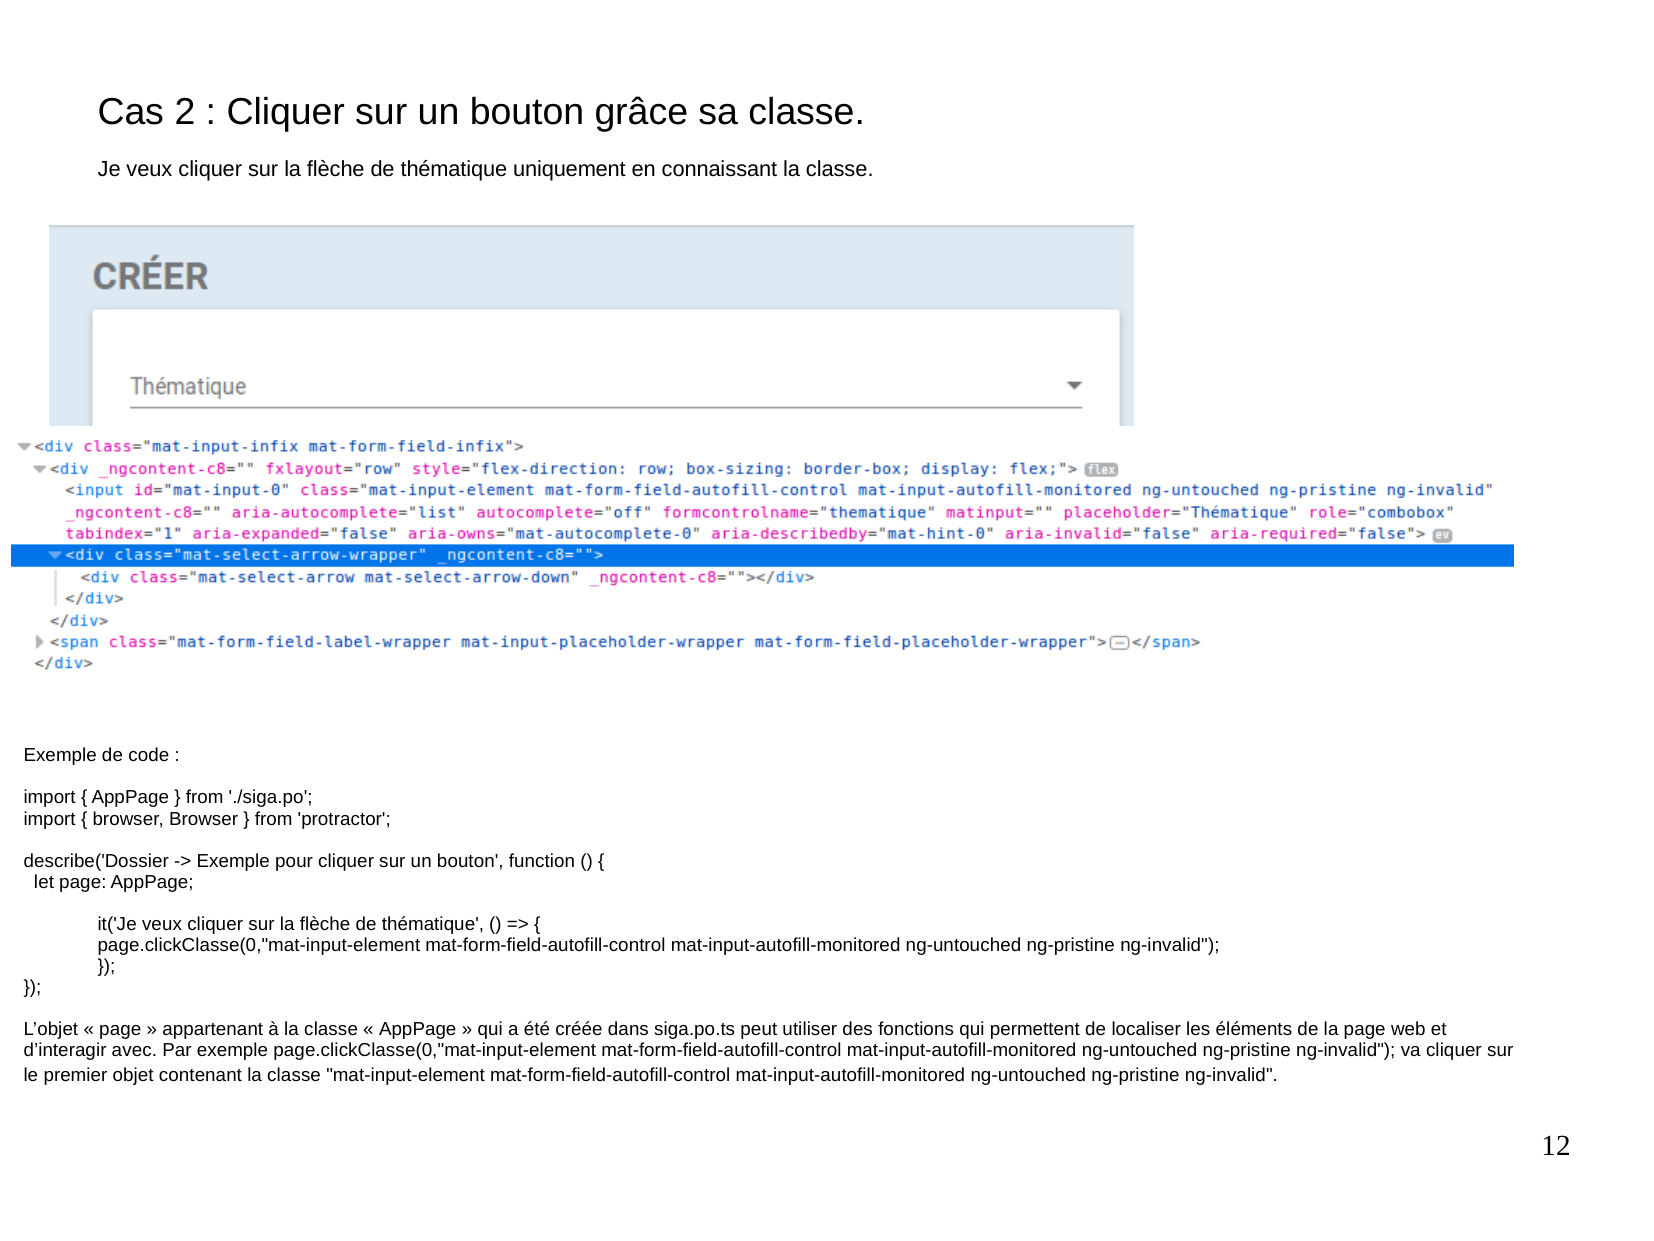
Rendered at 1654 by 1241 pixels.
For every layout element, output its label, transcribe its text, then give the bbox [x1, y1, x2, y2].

title Exemple de code : import { AppPage } from './siga.po'; import { browser, Browser } from 'protractor'; describe('Dossier -> Exemple pour cliquer sur un bouton', function () { let page: AppPage; it('Je veux cliquer sur la flèche de thématique', () => { page.clickClasse(0,"mat-input-element mat-form-field-autofill-control mat-input-autofill-monitored ng-untouched ng-pristine ng-invalid"); }); }); L’objet « page » appartenant à la classe « AppPage » qui a été créée dans siga.po.ts peut utiliser des fonctions qui permettent de localiser les éléments de la page web et d’interagir avec. Par exemple page.clickClasse(0,"mat-input-element mat-form-field-autofill-control mat-input-autofill-monitored ng-untouched ng-pristine ng-invalid"); va cliquer sur le premier objet contenant la classe "mat-input-element mat-form-field-autofill-control mat-input-autofill-monitored ng-untouched ng-pristine ng-invalid". [23, 696, 1524, 1134]
text_box Cas 2 : Cliquer sur un bouton grâce sa classe. Je veux cliquer sur la flèche de thématique uniquement en connaissant la classe. [82, 82, 1489, 270]
picture [11, 439, 1514, 674]
picture [49, 225, 1134, 426]
